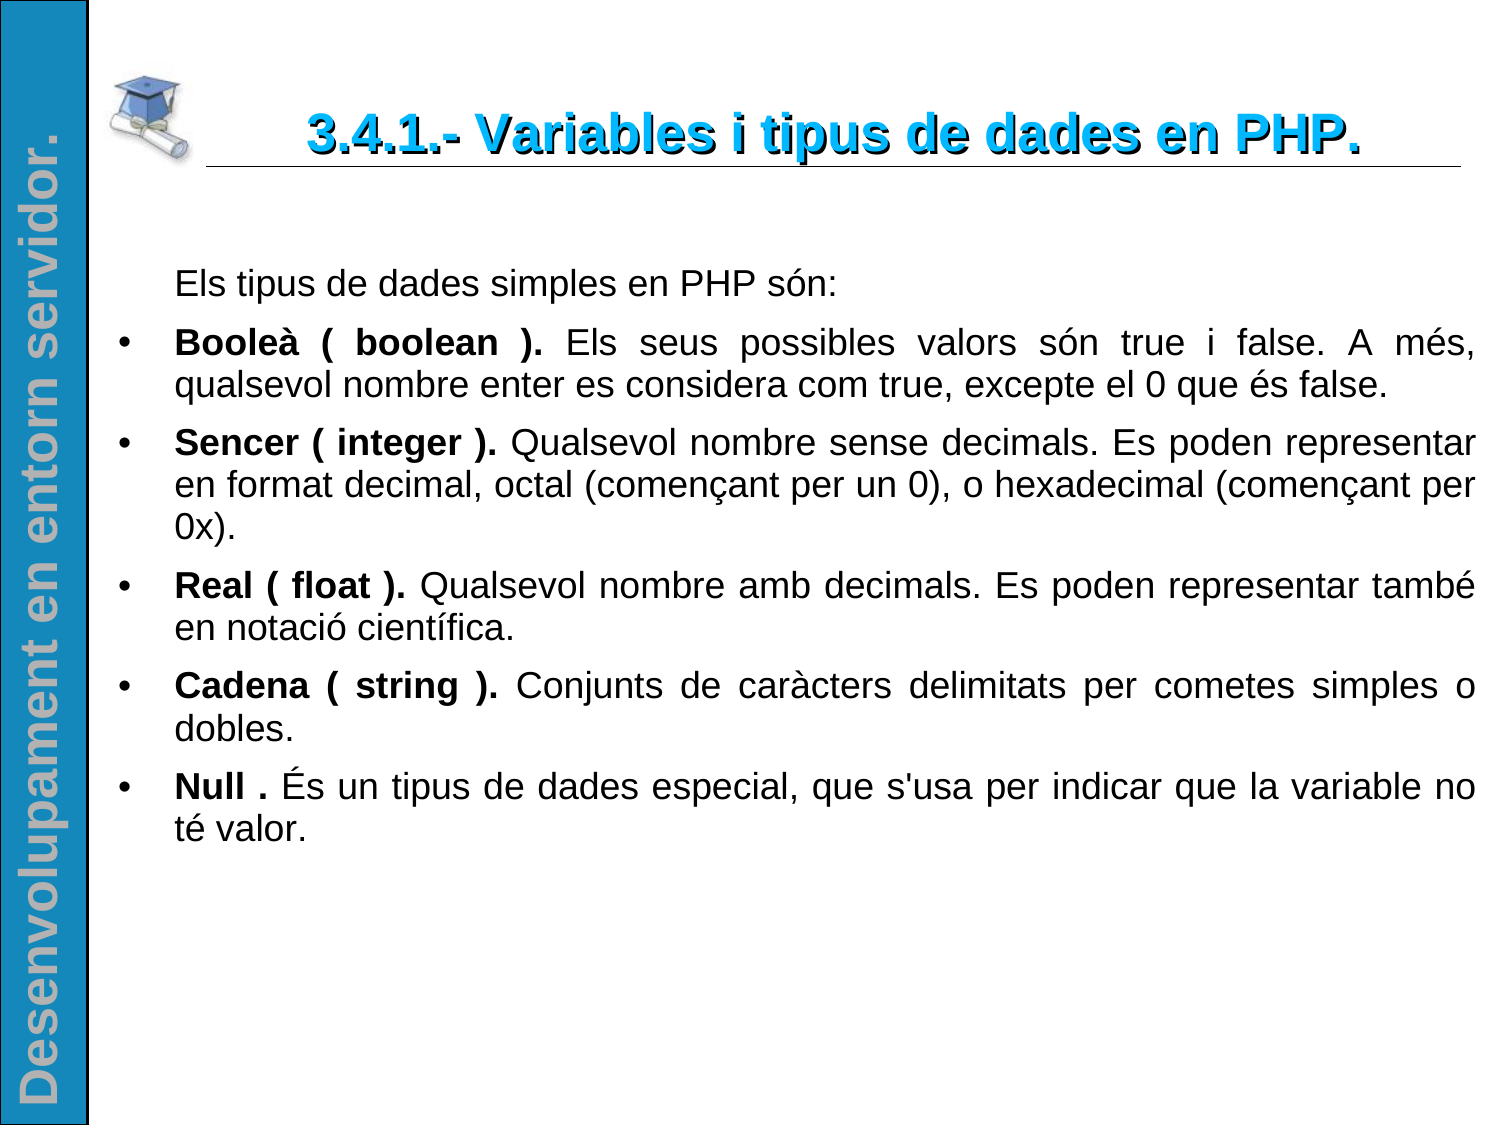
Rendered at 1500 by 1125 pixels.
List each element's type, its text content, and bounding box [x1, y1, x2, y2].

picture [93, 61, 206, 174]
list Els tipus de dades simples en PHP són: Booleà ( boolean ). Els seus possibles valors són true i false. A més, qualsevol nombre enter es considera com true, excepte el 0 que és false. Sencer ( integer ). Qualsevol nombre sense decimals. Es poden representar en format decimal, octal (començant per un 0), o hexadecimal (començant per 0x). Real ( float ). Qualsevol nombre amb decimals. Es poden representar també en notació científica. Cadena ( string ). Conjunts de caràcters delimitats per cometes simples o dobles. Null . És un tipus de dades especial, que s'usa per indicar que la variable no té valor. [118, 262, 1477, 1006]
title 3.4.1.- Variables i tipus de dades en PHP. [206, 88, 1447, 178]
